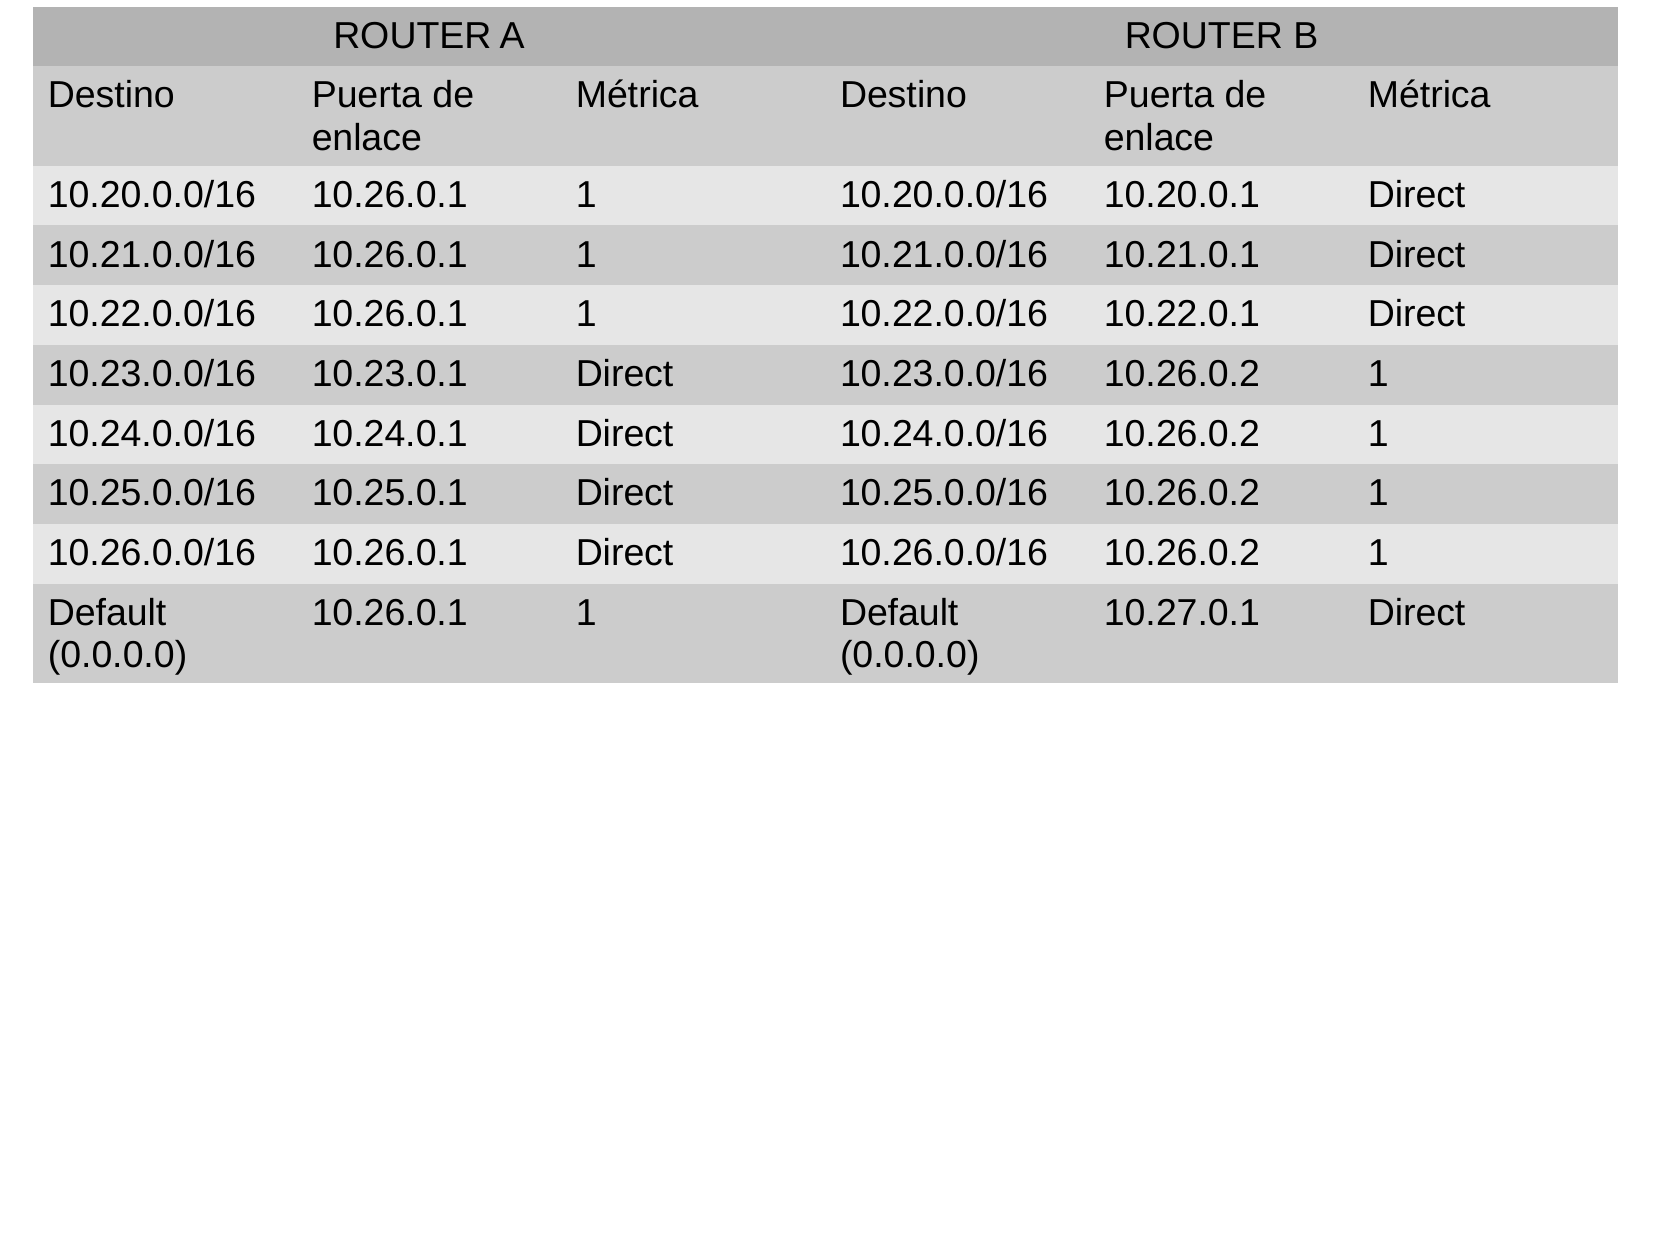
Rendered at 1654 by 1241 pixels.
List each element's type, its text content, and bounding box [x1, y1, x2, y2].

table_cell 1 [561, 584, 825, 683]
table_cell Direct [561, 464, 825, 524]
table_cell Direct [561, 405, 825, 464]
table_cell 10.26.0.2 [1089, 524, 1353, 584]
table_cell 10.20.0.1 [1089, 166, 1353, 225]
table_cell 10.24.0.1 [297, 405, 561, 464]
table_cell 10.21.0.0/16 [825, 225, 1089, 285]
table_cell 10.25.0.0/16 [825, 464, 1089, 524]
table_cell 10.20.0.0/16 [825, 166, 1089, 225]
table_cell 1 [561, 225, 825, 285]
table_cell 10.27.0.1 [1089, 584, 1353, 683]
table_cell 10.26.0.1 [297, 524, 561, 584]
table_cell Direct [1353, 225, 1618, 285]
table_cell Direct [1353, 166, 1618, 225]
table_cell Direct [561, 345, 825, 405]
table_cell 1 [1353, 405, 1618, 464]
table_cell Puerta de enlace [1089, 66, 1353, 166]
table_cell 1 [561, 166, 825, 225]
table_cell 1 [561, 285, 825, 345]
table_cell 10.21.0.0/16 [33, 225, 297, 285]
table_cell 10.26.0.1 [297, 584, 561, 683]
table_cell Default (0.0.0.0) [825, 584, 1089, 683]
table_cell 10.26.0.0/16 [825, 524, 1089, 584]
table_cell Destino [825, 66, 1089, 166]
table_cell 10.22.0.0/16 [825, 285, 1089, 345]
table_cell 10.26.0.2 [1089, 464, 1353, 524]
table_cell 10.26.0.1 [297, 166, 561, 225]
table_cell 10.25.0.1 [297, 464, 561, 524]
table_cell Métrica [1353, 66, 1618, 166]
table_header ROUTER A [33, 7, 825, 66]
table_cell 10.26.0.1 [297, 225, 561, 285]
table_cell 10.22.0.0/16 [33, 285, 297, 345]
table_cell Puerta de enlace [297, 66, 561, 166]
table_cell 10.21.0.1 [1089, 225, 1353, 285]
table_cell 1 [1353, 464, 1618, 524]
table_cell Métrica [561, 66, 825, 166]
table_cell 10.24.0.0/16 [33, 405, 297, 464]
table_cell 10.20.0.0/16 [33, 166, 297, 225]
table_cell Direct [1353, 285, 1618, 345]
table_cell Destino [33, 66, 297, 166]
table_cell 10.26.0.2 [1089, 345, 1353, 405]
table_header ROUTER B [825, 7, 1618, 66]
table_cell 1 [1353, 345, 1618, 405]
table_cell 10.26.0.1 [297, 285, 561, 345]
table_cell 10.25.0.0/16 [33, 464, 297, 524]
table_cell 10.22.0.1 [1089, 285, 1353, 345]
table_cell 10.23.0.0/16 [33, 345, 297, 405]
table_cell 10.23.0.0/16 [825, 345, 1089, 405]
table_cell Default (0.0.0.0) [33, 584, 297, 683]
table_cell 10.23.0.1 [297, 345, 561, 405]
table_cell Direct [561, 524, 825, 584]
table_cell 10.24.0.0/16 [825, 405, 1089, 464]
table_cell 1 [1353, 524, 1618, 584]
table_cell Direct [1353, 584, 1618, 683]
table_cell 10.26.0.0/16 [33, 524, 297, 584]
table_cell 10.26.0.2 [1089, 405, 1353, 464]
